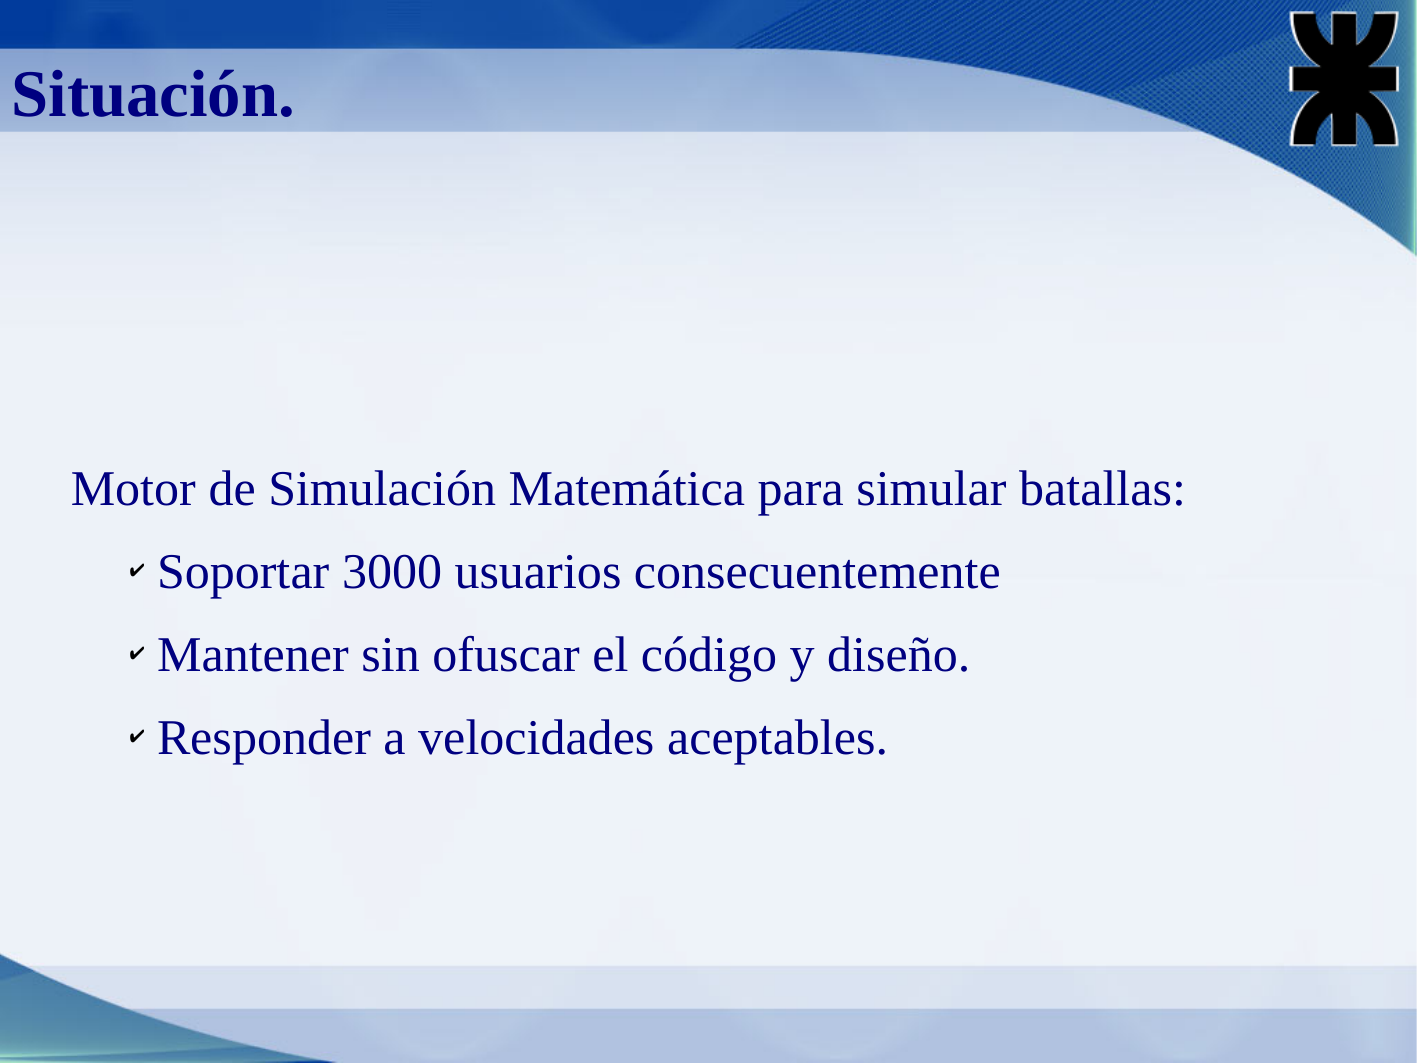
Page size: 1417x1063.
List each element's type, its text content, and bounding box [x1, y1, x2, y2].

subtitle Motor de Simulación Matemática para simular batallas: Soportar 3000 usuarios consecuentemente Mantener sin ofuscar el código y diseño. Responder a velocidades aceptables. [70, 256, 1346, 943]
title Situación. [11, 40, 857, 148]
picture [0, 0, 1417, 1063]
